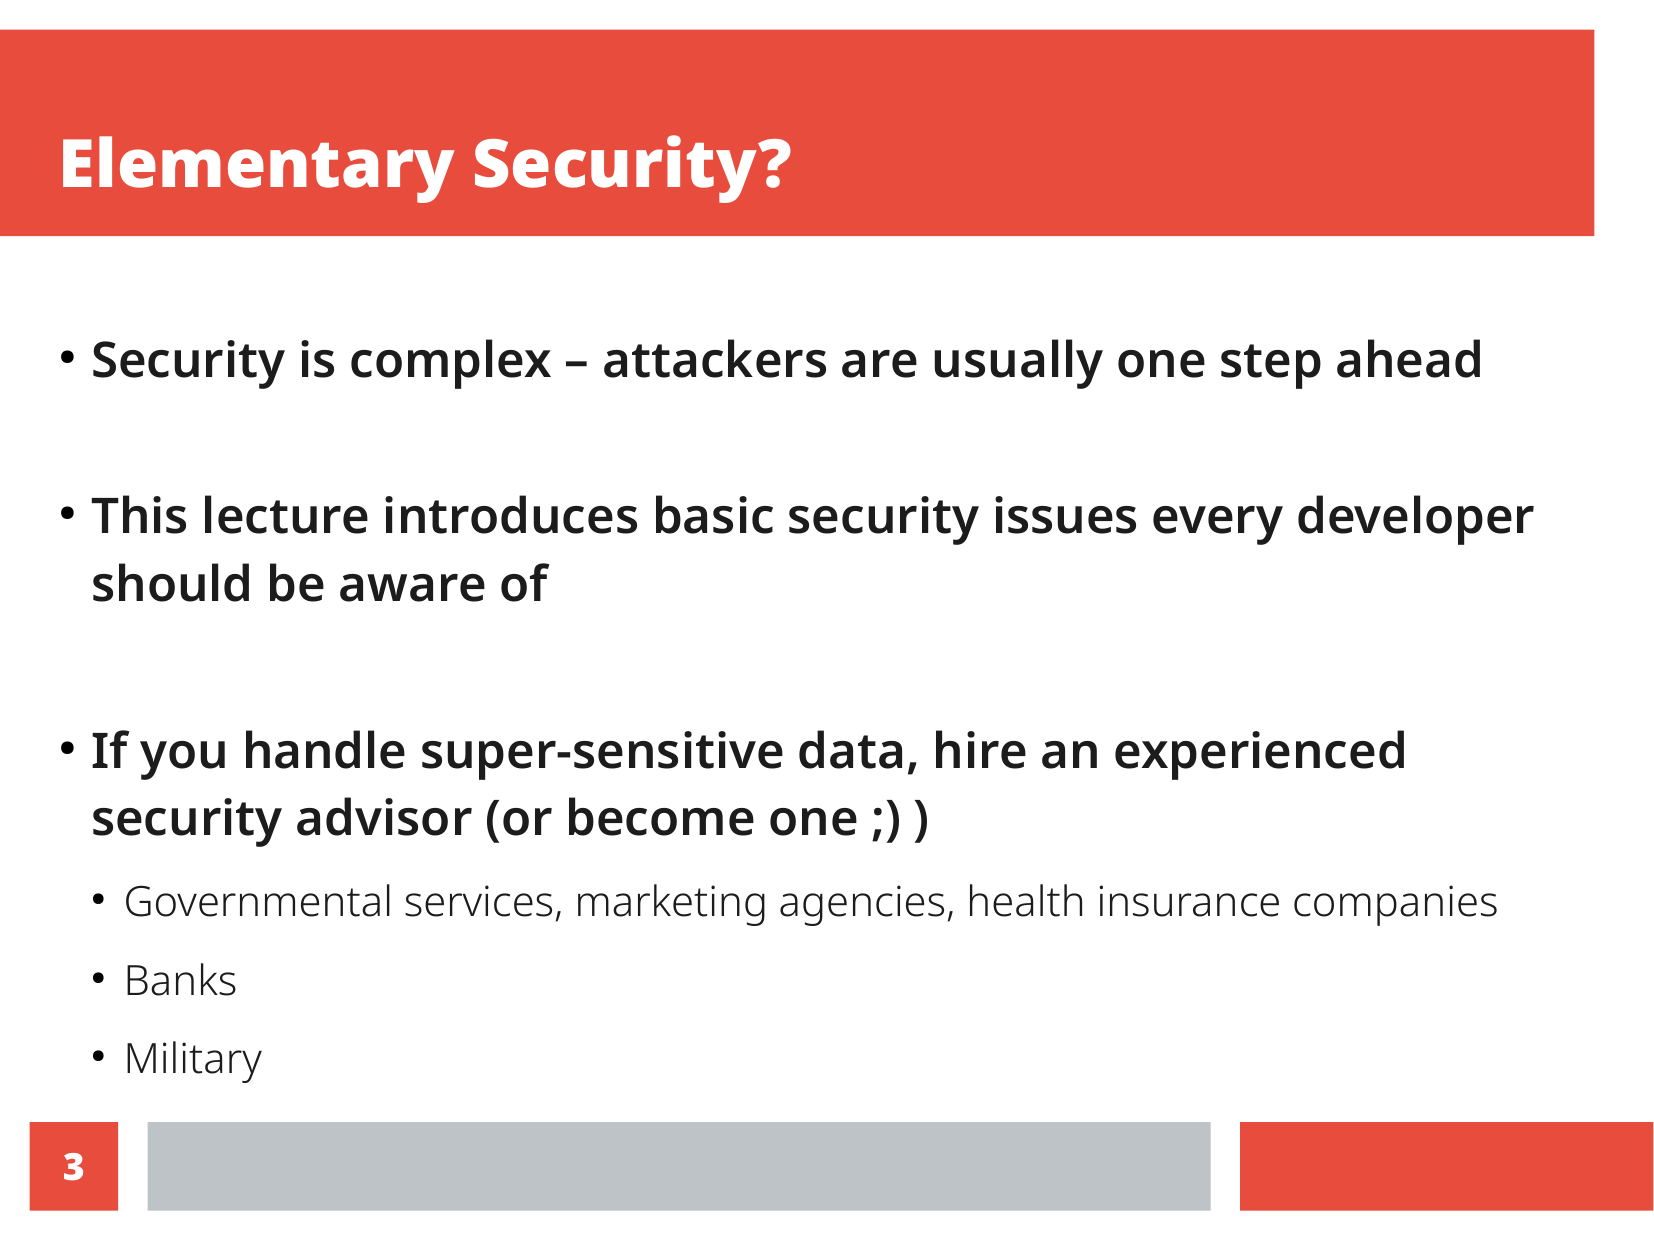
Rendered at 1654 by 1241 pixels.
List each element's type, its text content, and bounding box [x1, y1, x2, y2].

list Security is complex – attackers are usually one step ahead This lecture introduces basic security issues every developer should be aware of If you handle super-sensitive data, hire an experienced security advisor (or become one ;) ) Governmental services, marketing agencies, health insurance companies Banks Military [59, 324, 1565, 1093]
text_box [88, 547, 119, 618]
title Elementary Security? [59, 59, 1595, 207]
